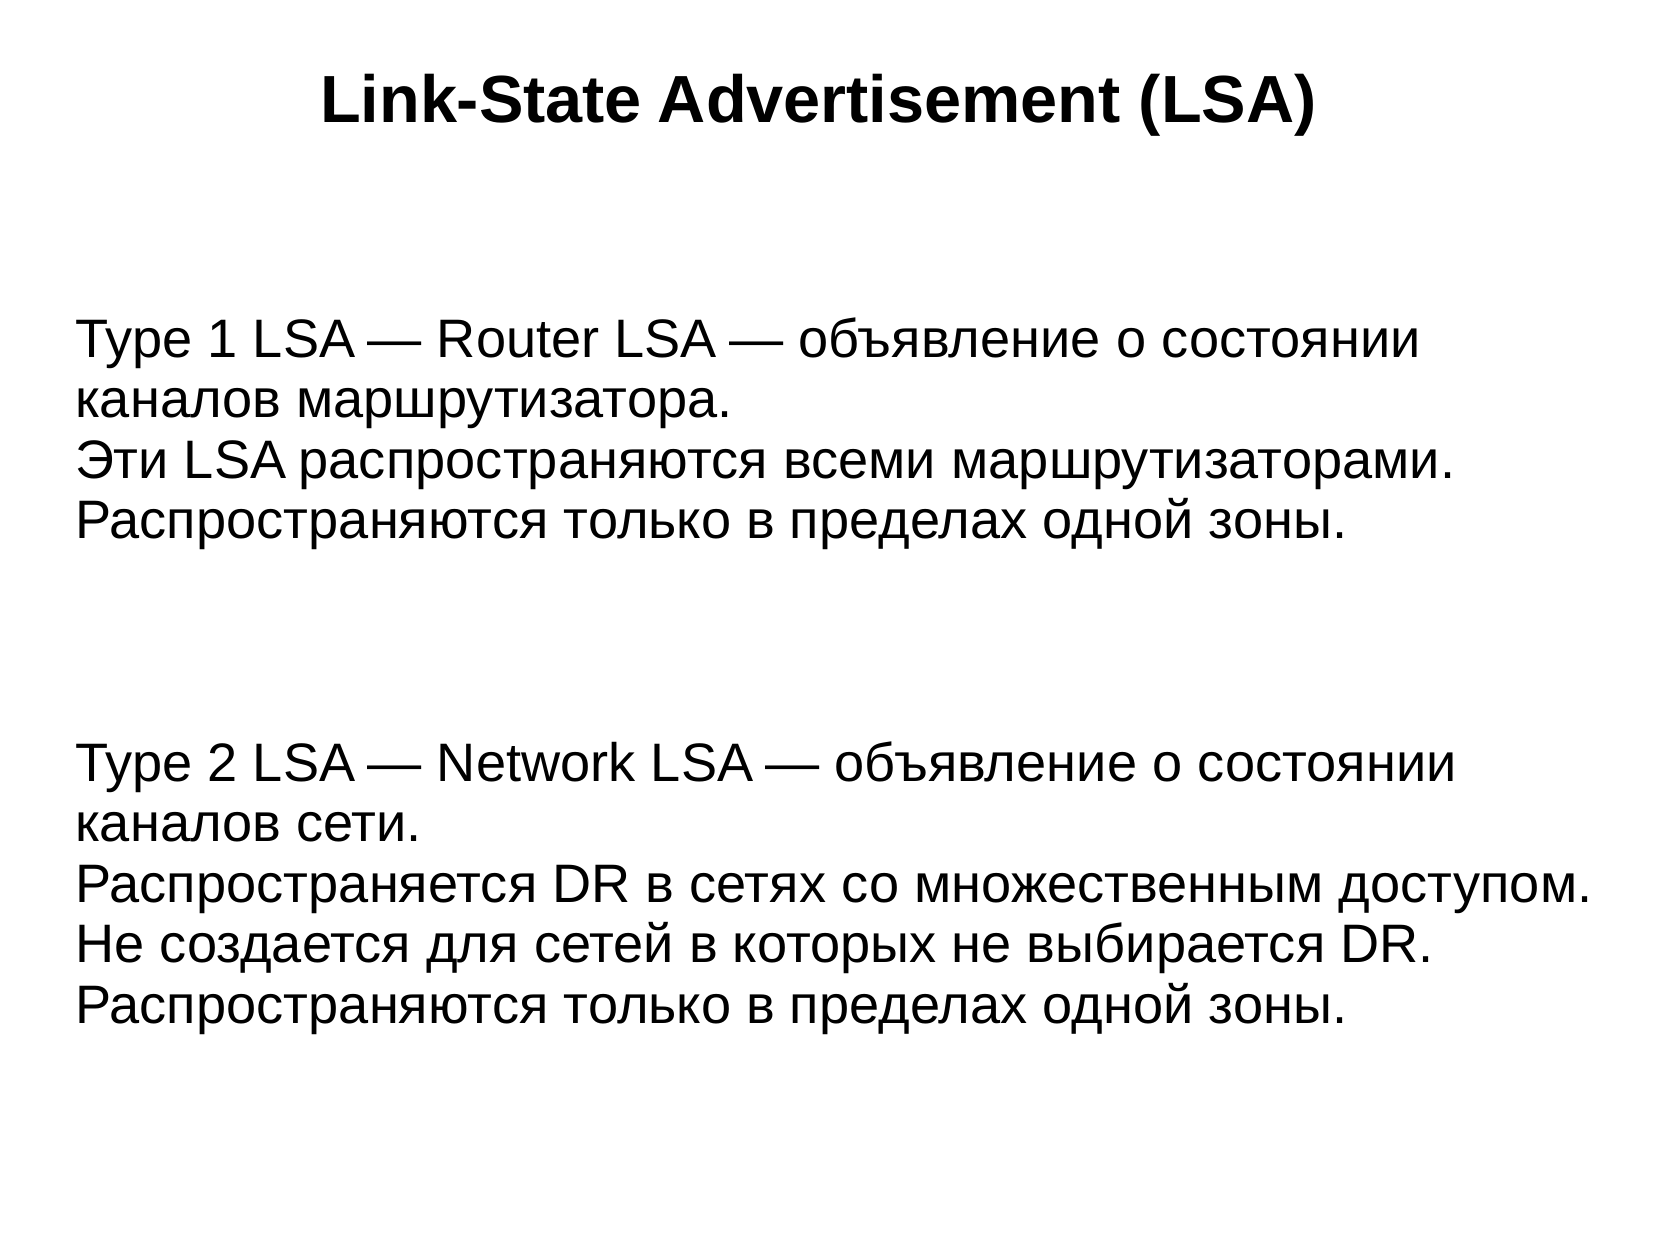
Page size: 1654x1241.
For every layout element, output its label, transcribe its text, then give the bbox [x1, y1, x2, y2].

title Link-State Advertisement (LSA) [75, 37, 1564, 169]
subtitle Type 1 LSA — Router LSA — объявление о состоянии каналов маршрутизатора. Эти LSA распространяются всеми маршрутизаторами. Распространяются только в пределах одной зоны. Type 2 LSA — Network LSA — объявление о состоянии каналов сети. Распространяется DR в сетях со множественным доступом. Не создается для сетей в которых не выбирается DR. Распространяются только в пределах одной зоны. [75, 180, 1613, 1163]
